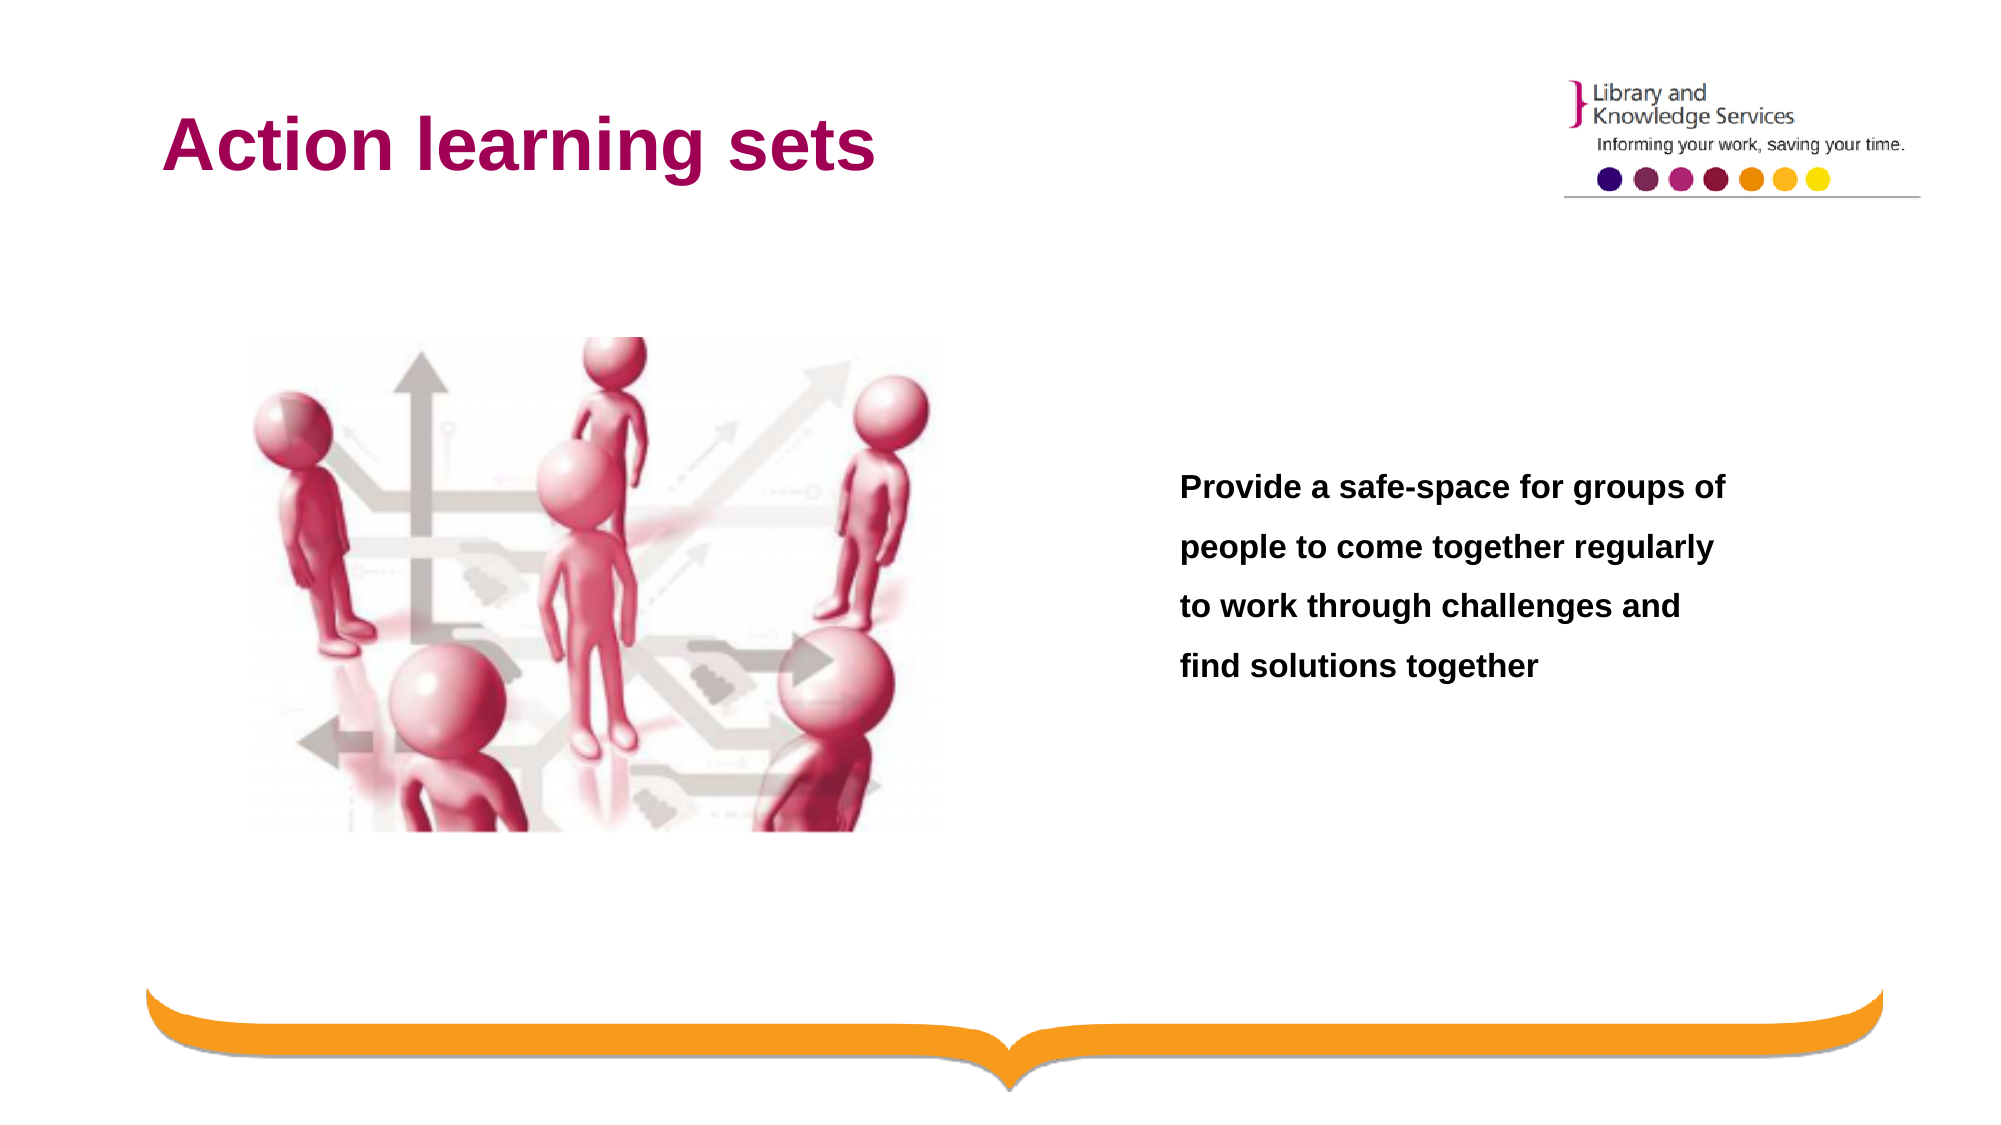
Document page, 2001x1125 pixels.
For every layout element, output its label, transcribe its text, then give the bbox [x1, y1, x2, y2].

picture [1564, 76, 1923, 196]
picture [146, 985, 1883, 1088]
title Action learning sets [146, 47, 1287, 195]
text_box Provide a safe-space for groups of people to come together regularly to work through challenges and find solutions together [1165, 437, 1748, 688]
picture [252, 337, 945, 842]
